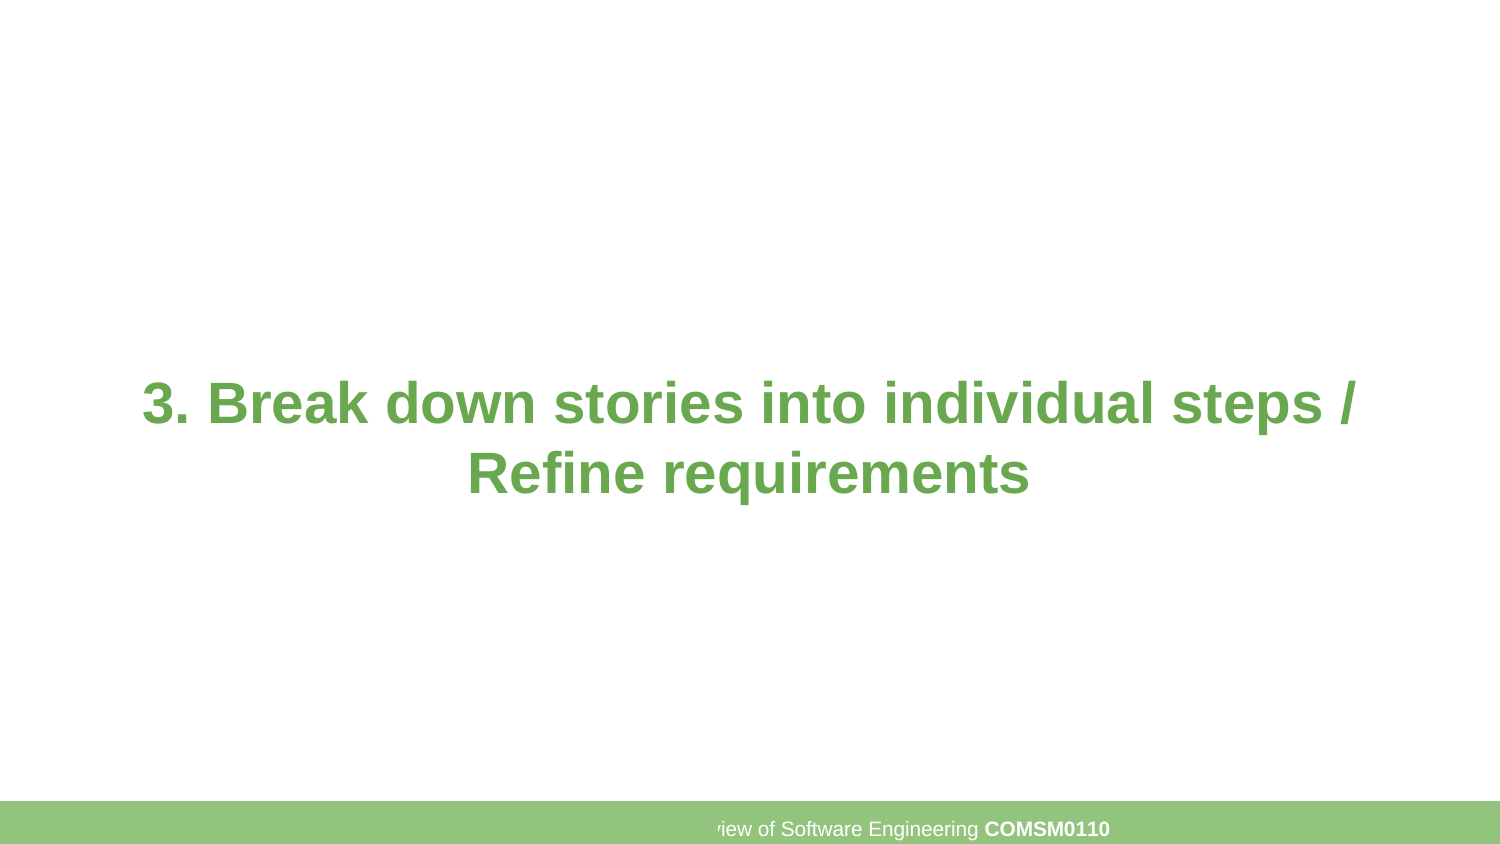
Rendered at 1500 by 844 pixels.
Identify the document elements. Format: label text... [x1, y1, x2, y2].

title 3. Break down stories into individual steps / Refine requirements [51, 253, 1449, 591]
